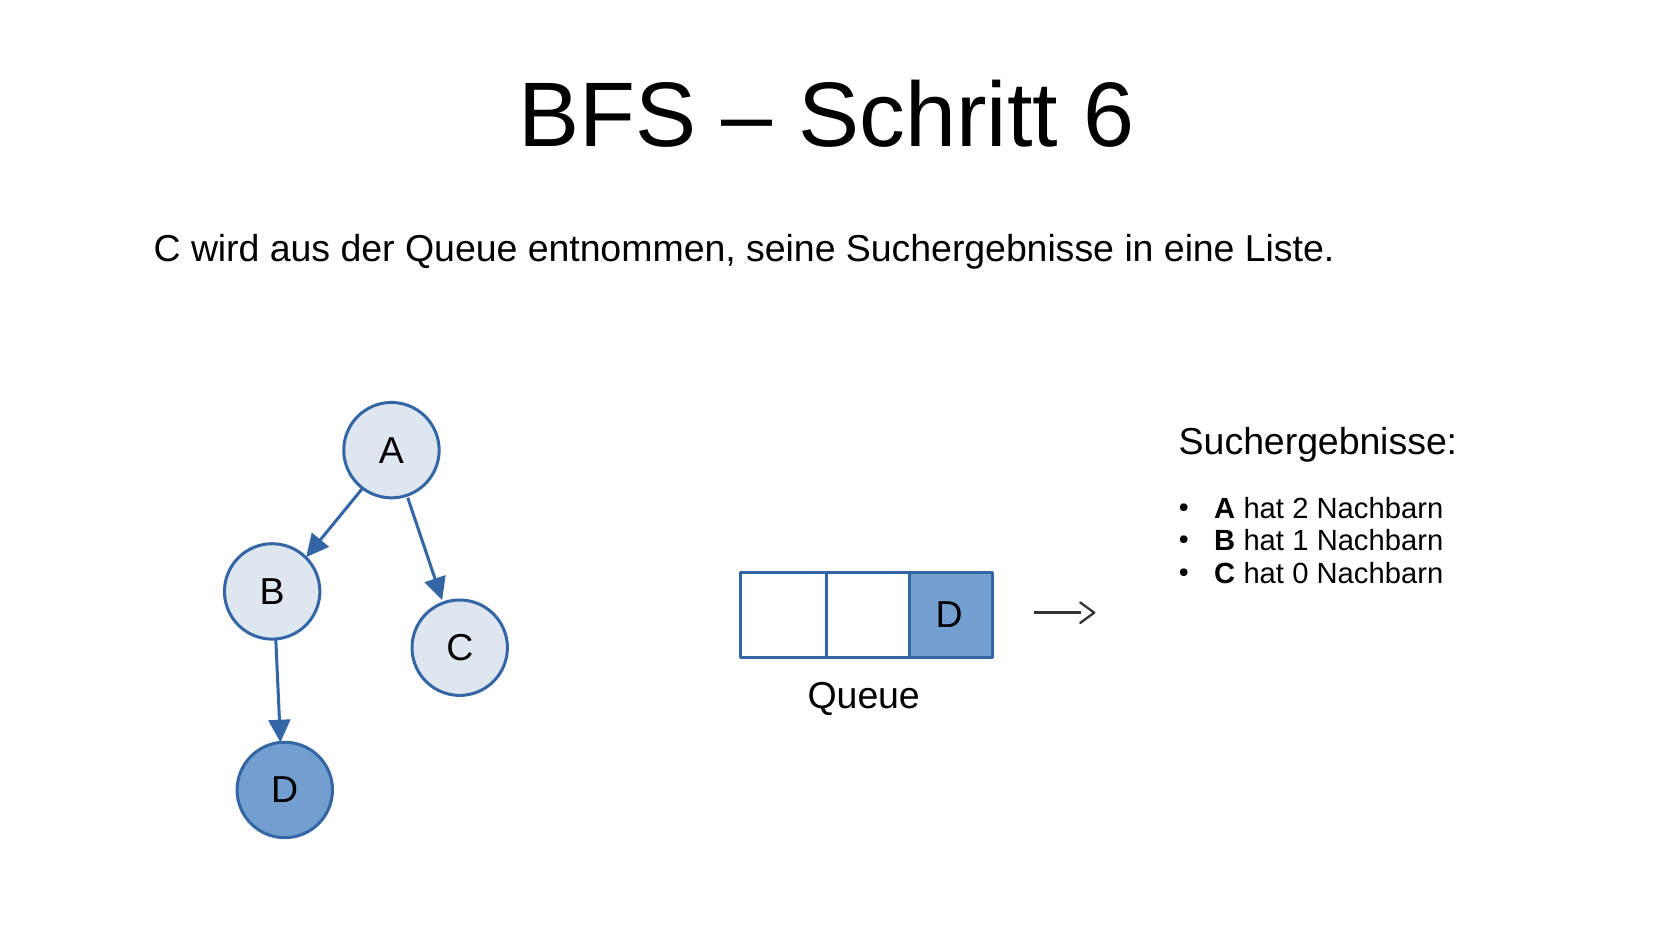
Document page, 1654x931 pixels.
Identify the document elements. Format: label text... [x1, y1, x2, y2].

text_box A hat 2 Nachbarn B hat 1 Nachbarn C hat 0 Nachbarn [1164, 484, 1497, 747]
text_box Queue [792, 667, 938, 730]
text_box C [412, 600, 508, 696]
title BFS – Schritt 6 [82, 37, 1571, 193]
text_box D [237, 742, 333, 838]
text_box A [343, 402, 440, 498]
text_box B [224, 543, 320, 640]
text_box D [910, 572, 993, 658]
list C wird aus der Queue entnommen, seine Suchergebnisse in eine Liste. [82, 227, 1571, 365]
text_box Suchergebnisse: [1164, 413, 1536, 476]
text_box [740, 572, 910, 658]
